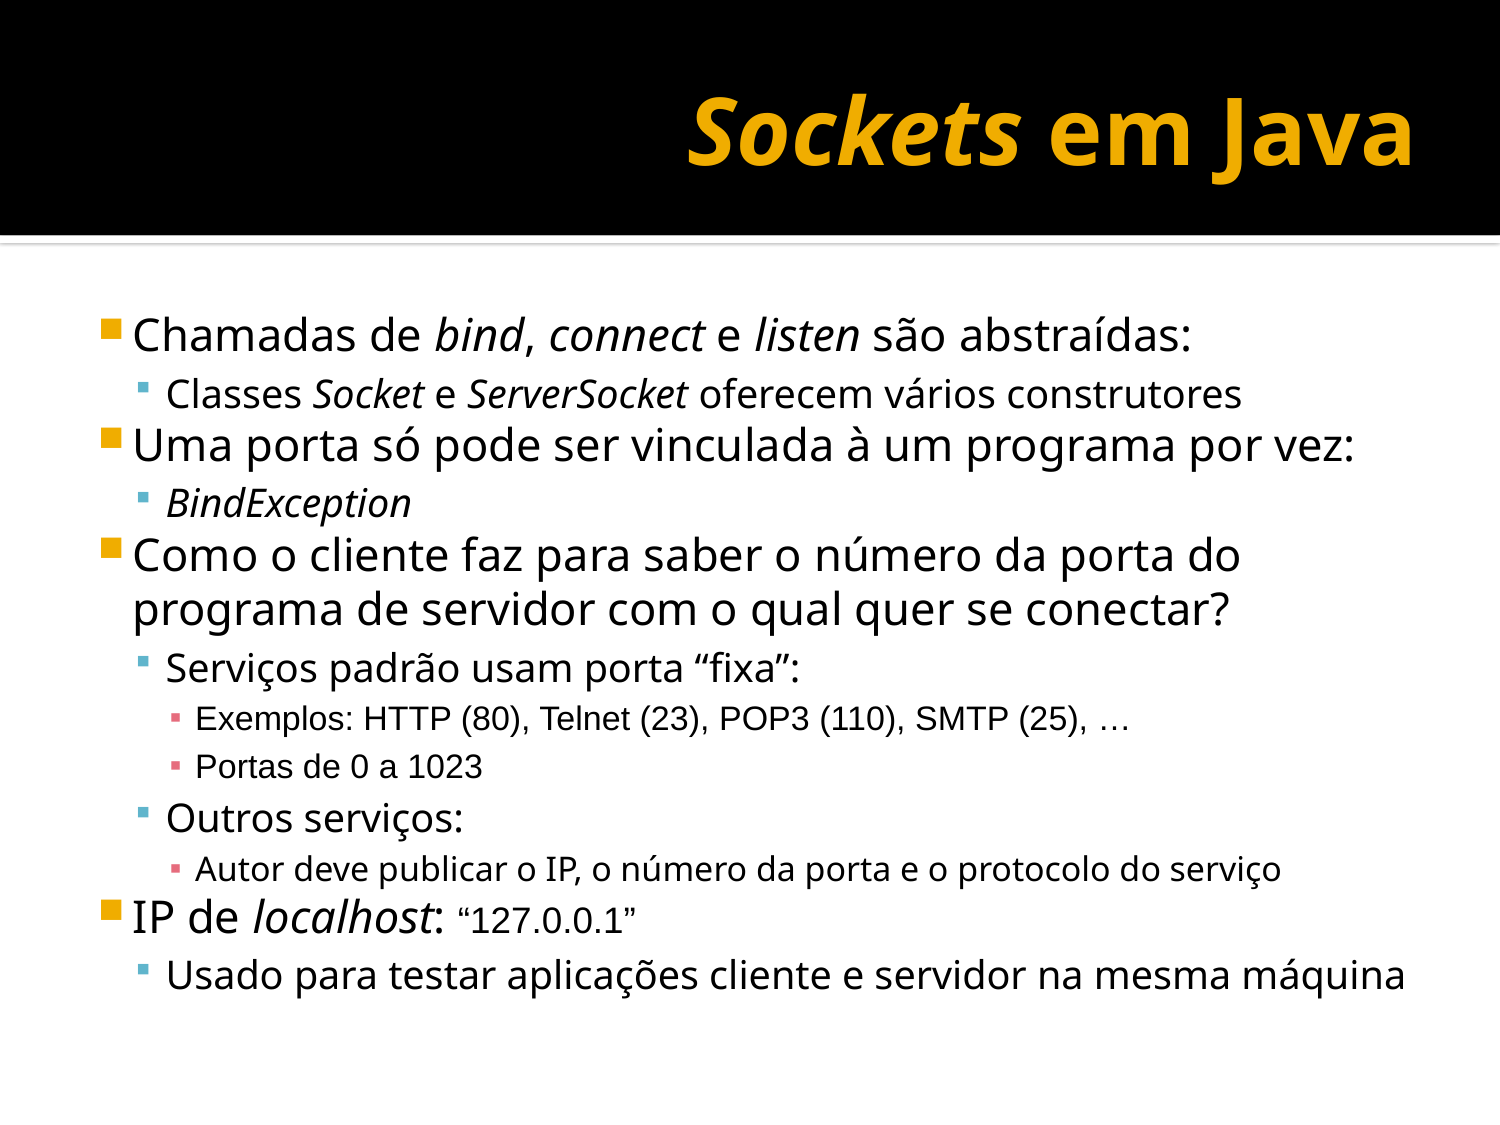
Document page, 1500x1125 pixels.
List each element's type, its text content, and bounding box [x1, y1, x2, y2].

title Sockets em Java [75, 25, 1425, 231]
list Chamadas de bind, connect e listen são abstraídas: Classes Socket e ServerSocket oferecem vários construtores Uma porta só pode ser vinculada à um programa por vez: BindException Como o cliente faz para saber o número da porta do programa de servidor com o qual quer se conectar? Serviços padrão usam porta “fixa”: Exemplos: HTTP (80), Telnet (23), POP3 (110), SMTP (25), … Portas de 0 a 1023 Outros serviços: Autor deve publicar o IP, o número da porta e o protocolo do serviço IP de localhost: “127.0.0.1” Usado para testar aplicações cliente e servidor na mesma máquina [75, 291, 1425, 1050]
